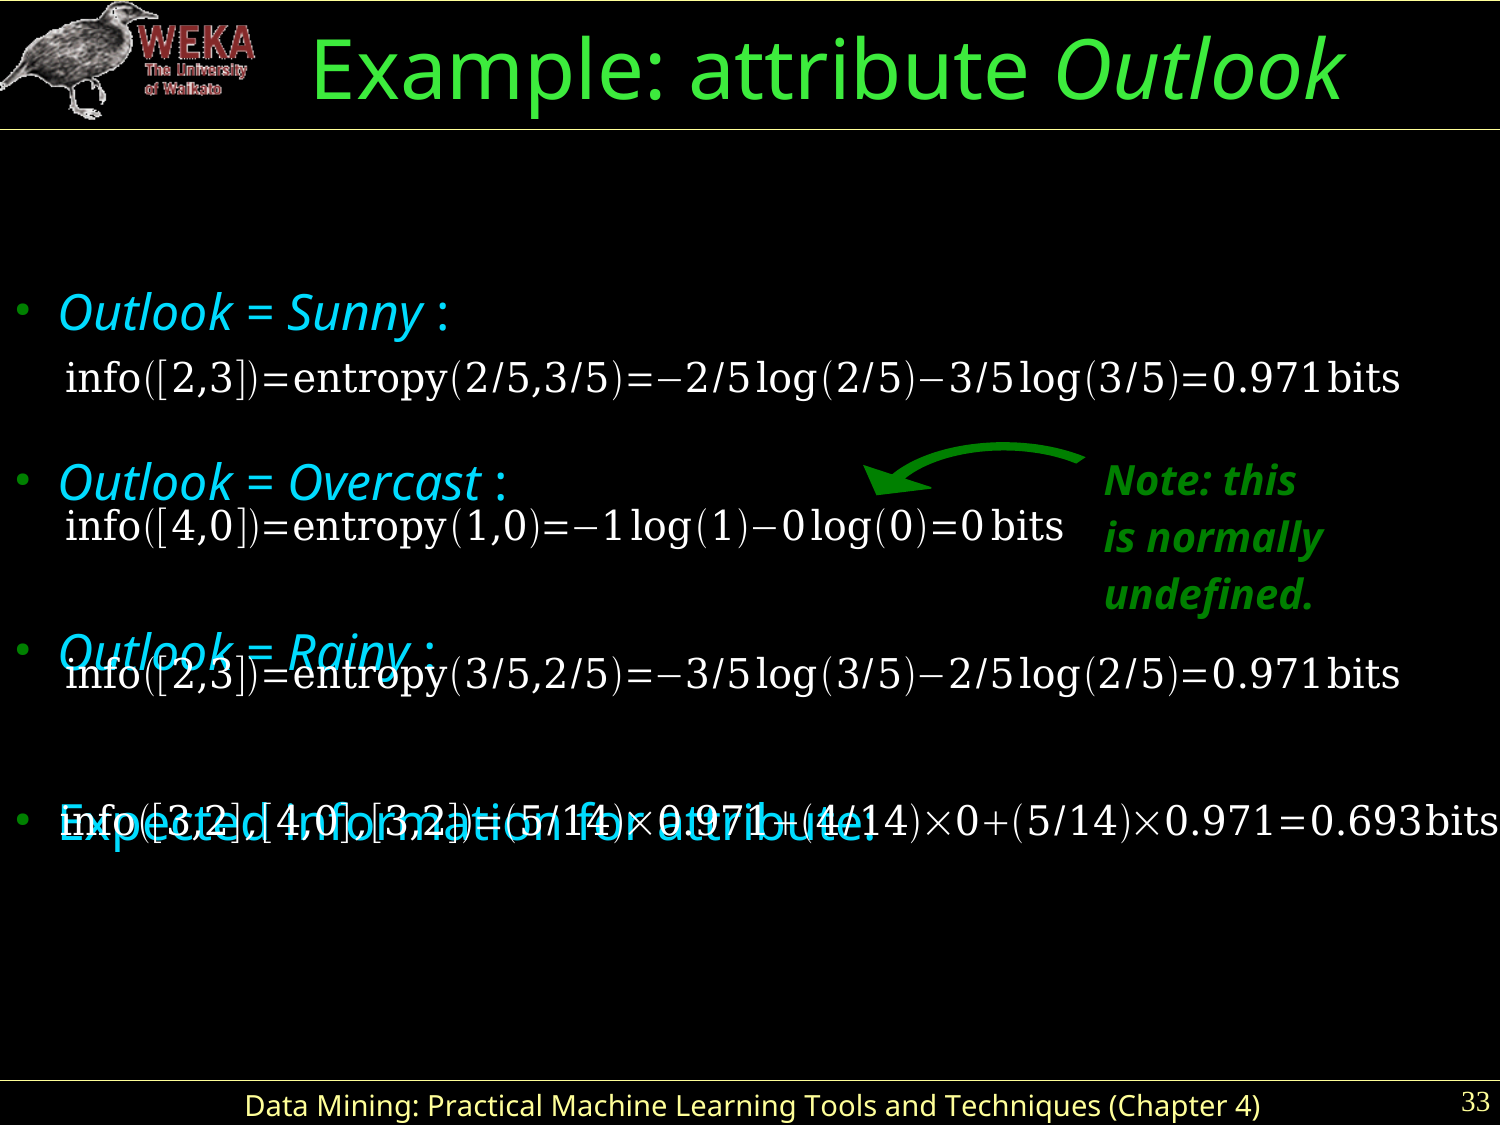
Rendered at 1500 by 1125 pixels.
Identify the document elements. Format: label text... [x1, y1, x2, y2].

chart [59, 501, 1069, 551]
title Example: attribute Outlook [295, 0, 1500, 148]
chart [53, 797, 1500, 846]
text_box Note: this is normally undefined. [1088, 442, 1339, 630]
text_box Outlook = Sunny : Outlook = Overcast : Outlook = Rainy : Expected information for attribute: [0, 269, 1238, 945]
chart [59, 354, 1406, 403]
chart [59, 649, 1406, 699]
text_box [864, 442, 1085, 495]
picture [0, 1, 266, 129]
